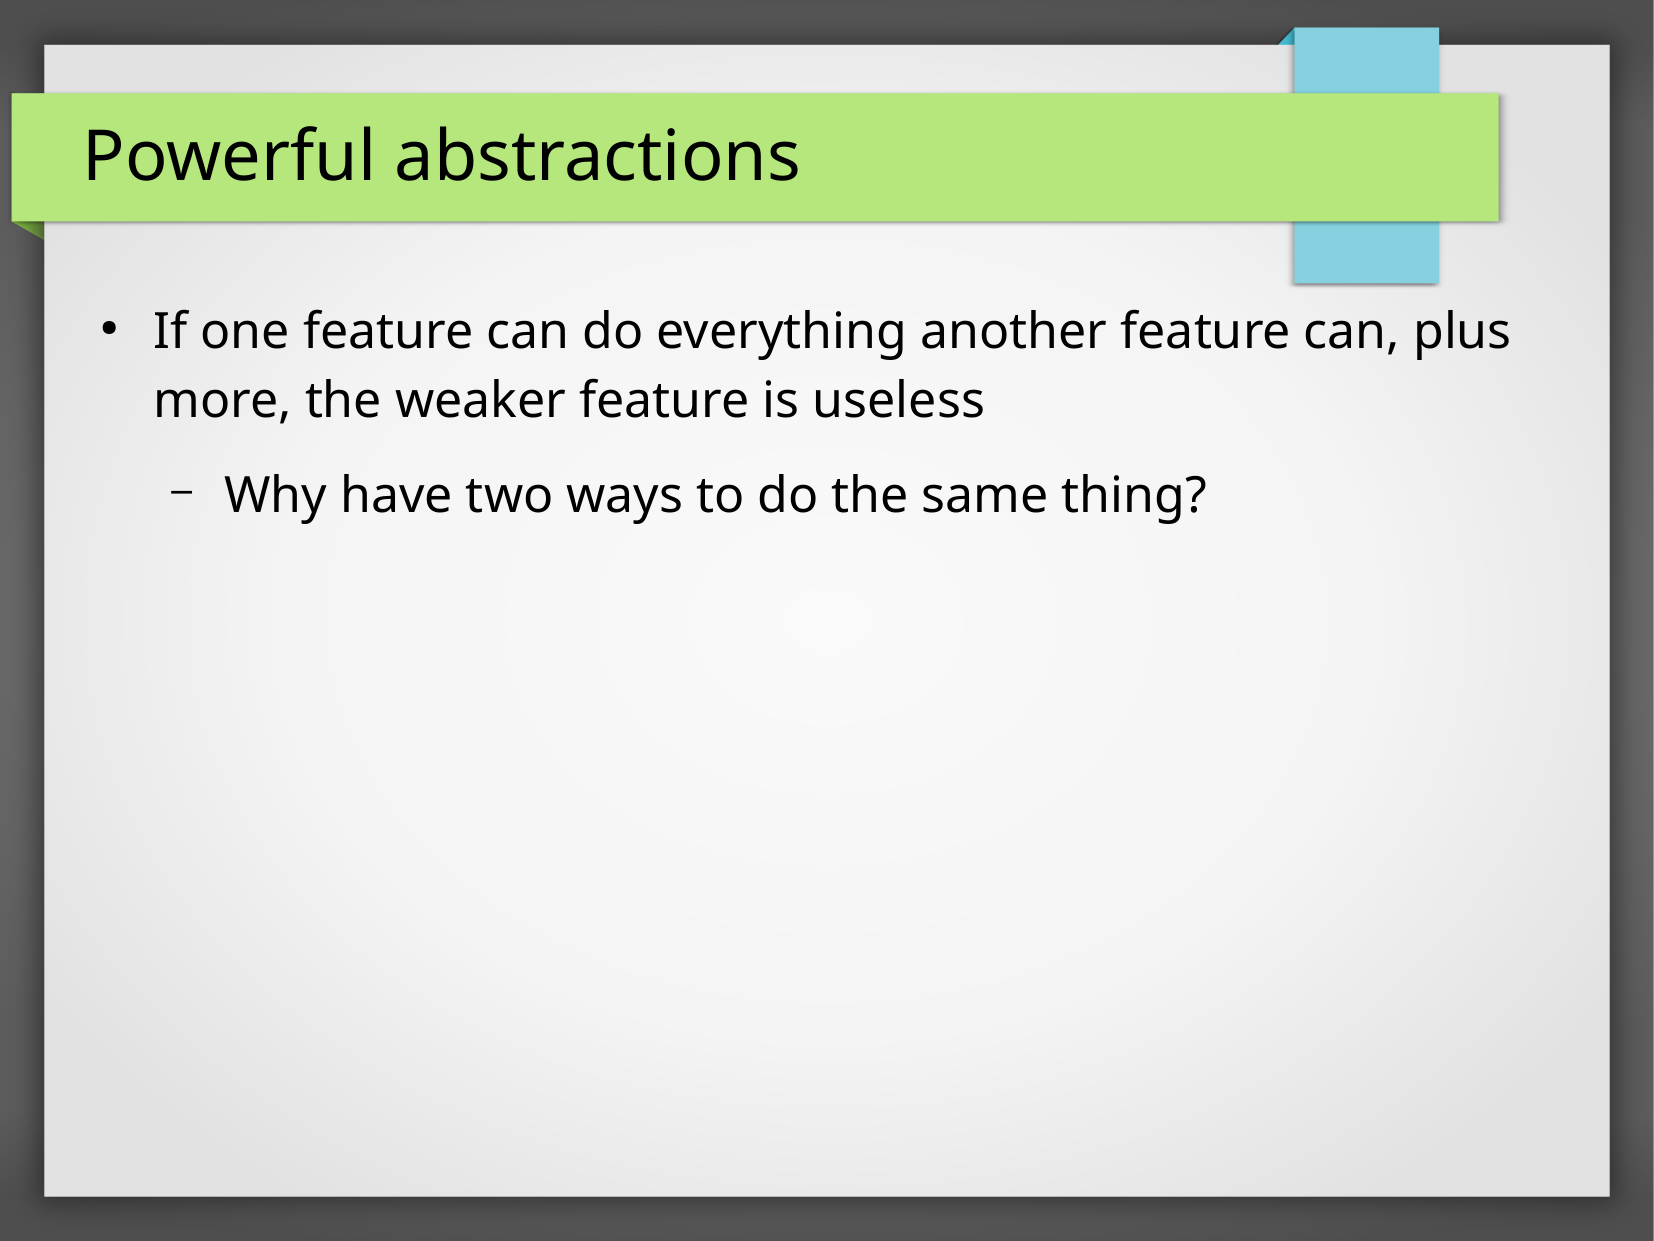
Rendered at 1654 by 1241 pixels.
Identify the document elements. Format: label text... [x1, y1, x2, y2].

picture [0, 0, 1654, 1241]
list If one feature can do everything another feature can, plus more, the weaker feature is useless Why have two ways to do the same thing? [82, 295, 1571, 1015]
title Powerful abstractions [82, 94, 1264, 213]
